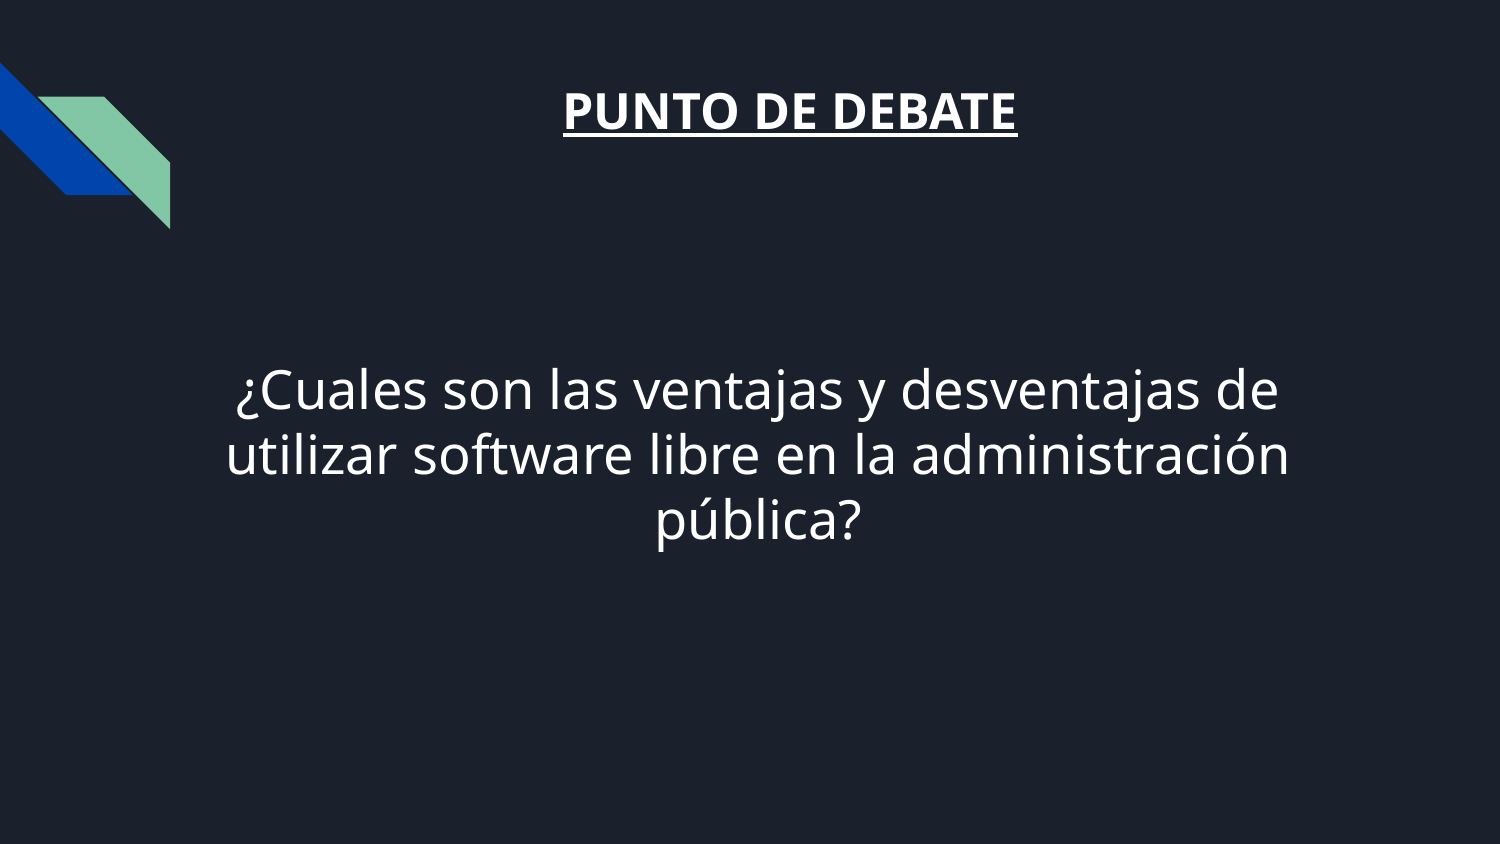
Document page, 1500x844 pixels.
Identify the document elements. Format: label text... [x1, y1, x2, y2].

title PUNTO DE DEBATE [212, 64, 1368, 215]
list ¿Cuales son las ventajas y desventajas de utilizar software libre en la administración pública? [149, 264, 1368, 641]
